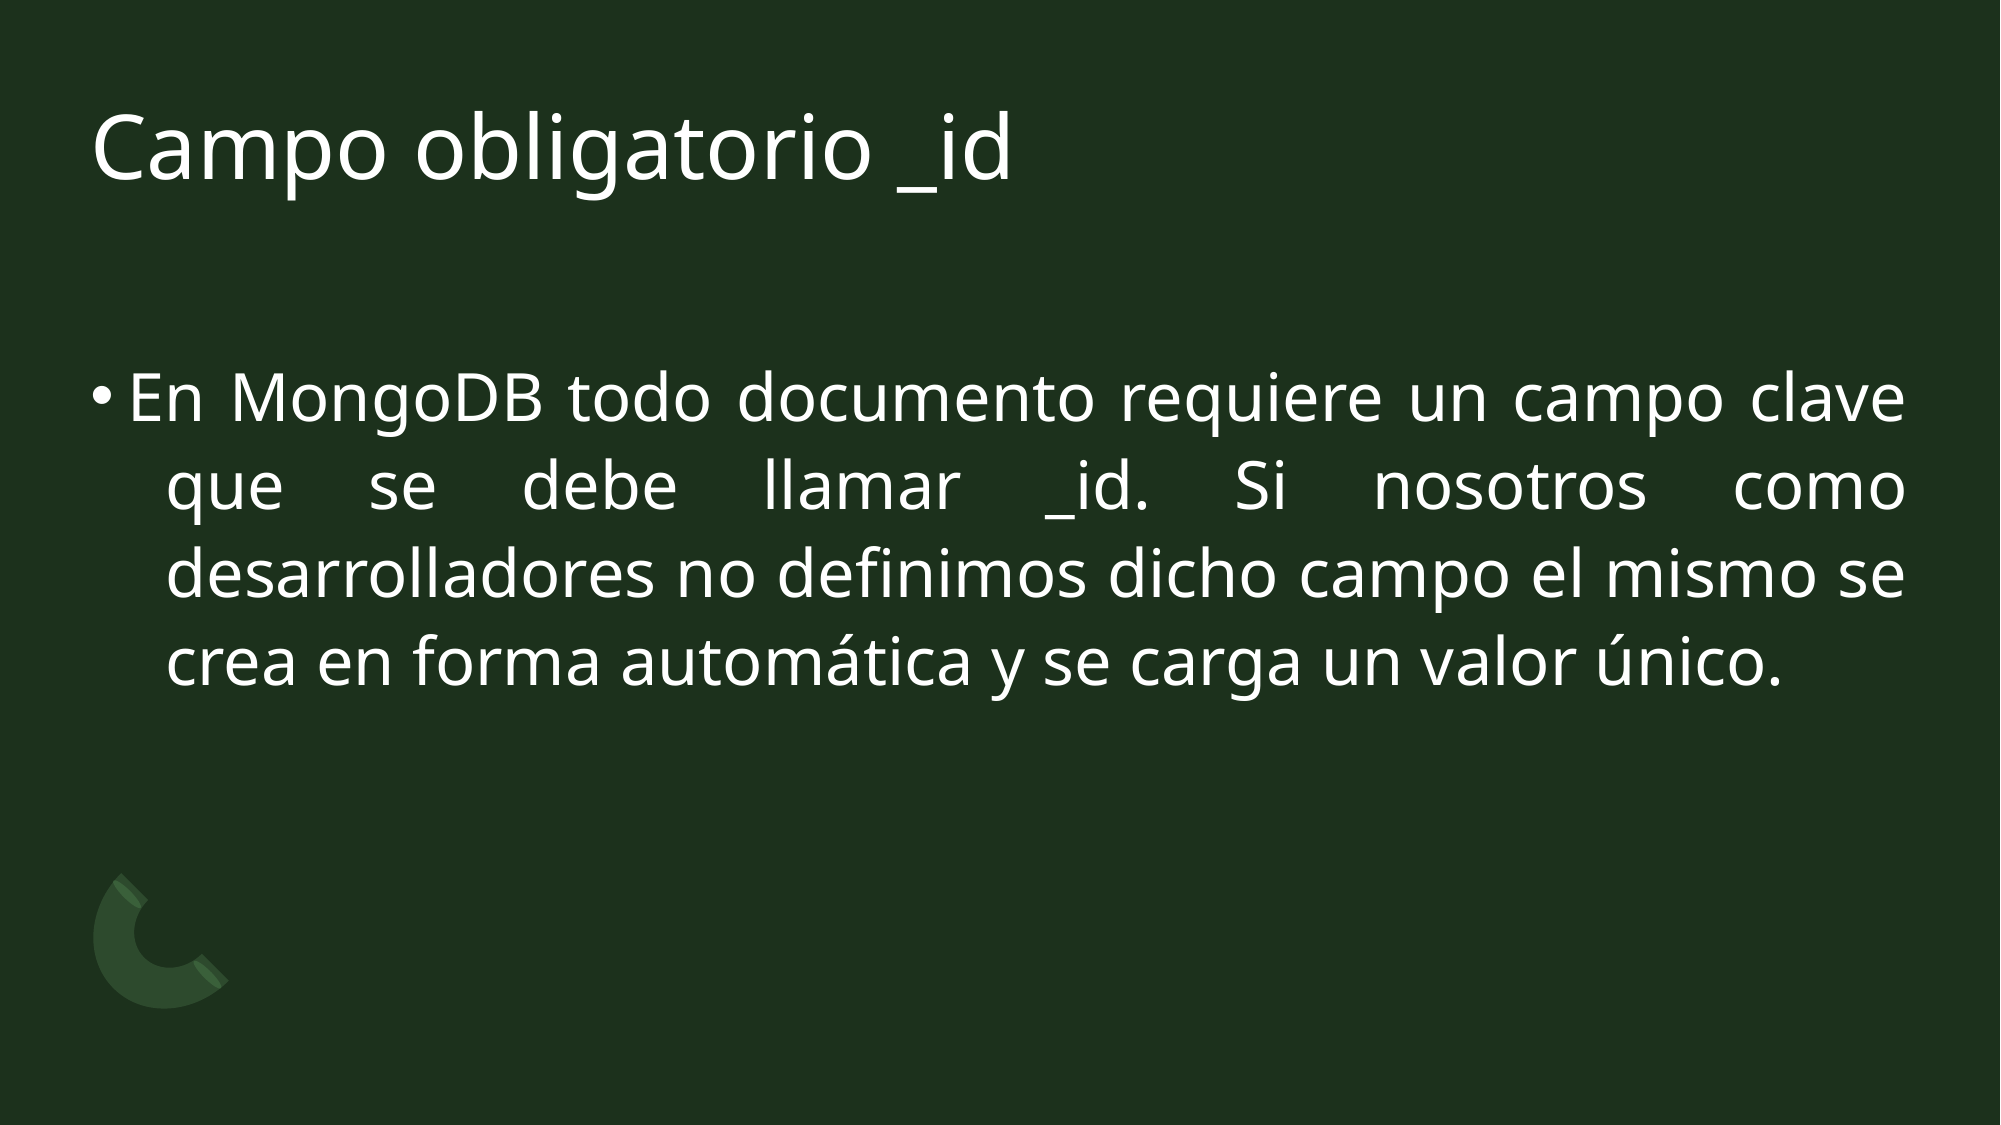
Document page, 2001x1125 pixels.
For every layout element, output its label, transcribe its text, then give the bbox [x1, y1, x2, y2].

list En MongoDB todo documento requiere un campo clave que se debe llamar _id. Si nosotros como desarrolladores no definimos dicho campo el mismo se crea en forma automática y se carga un valor único. [90, 346, 1910, 1000]
title Campo obligatorio _id [90, 90, 1910, 309]
